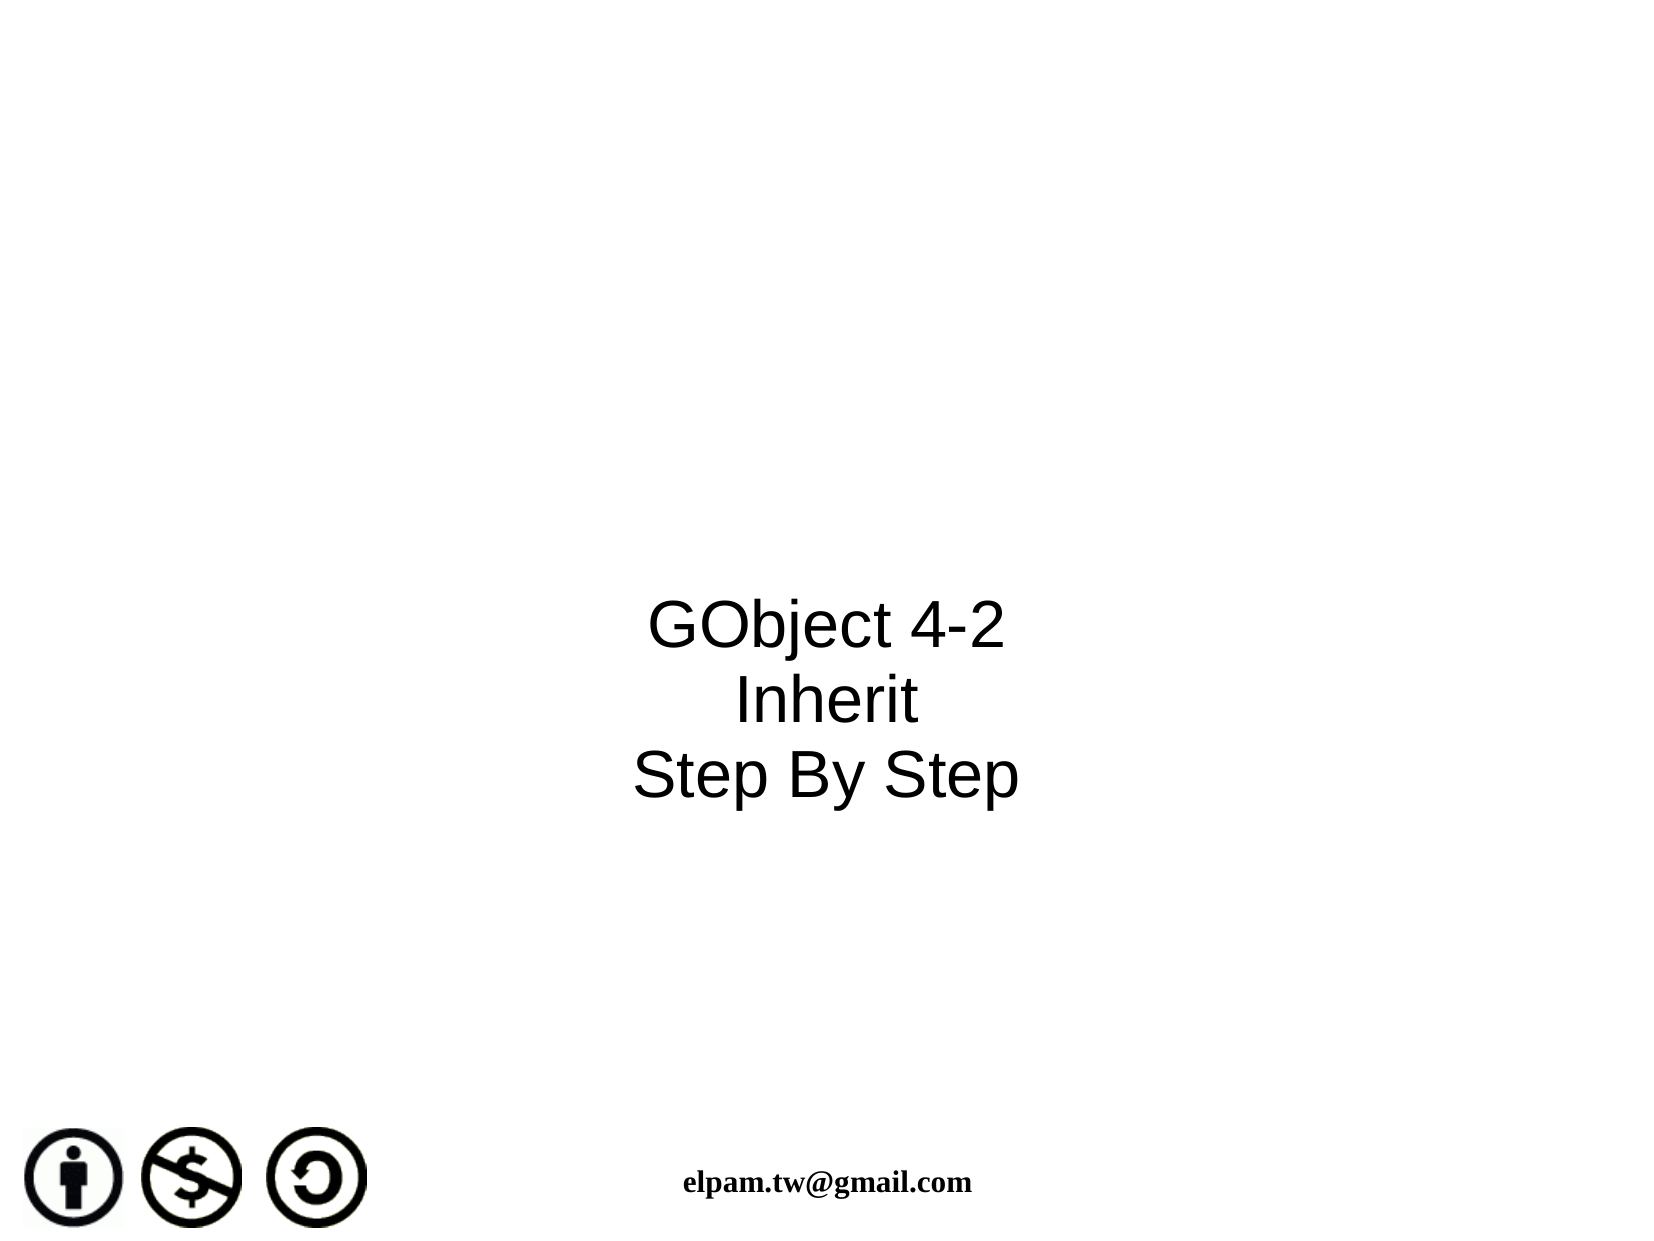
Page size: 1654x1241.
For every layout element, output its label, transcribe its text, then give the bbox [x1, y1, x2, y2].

picture [266, 1127, 367, 1228]
picture [141, 1127, 242, 1228]
subtitle GObject 4-2 Inherit Step By Step [82, 297, 1571, 1102]
picture [23, 1127, 124, 1228]
